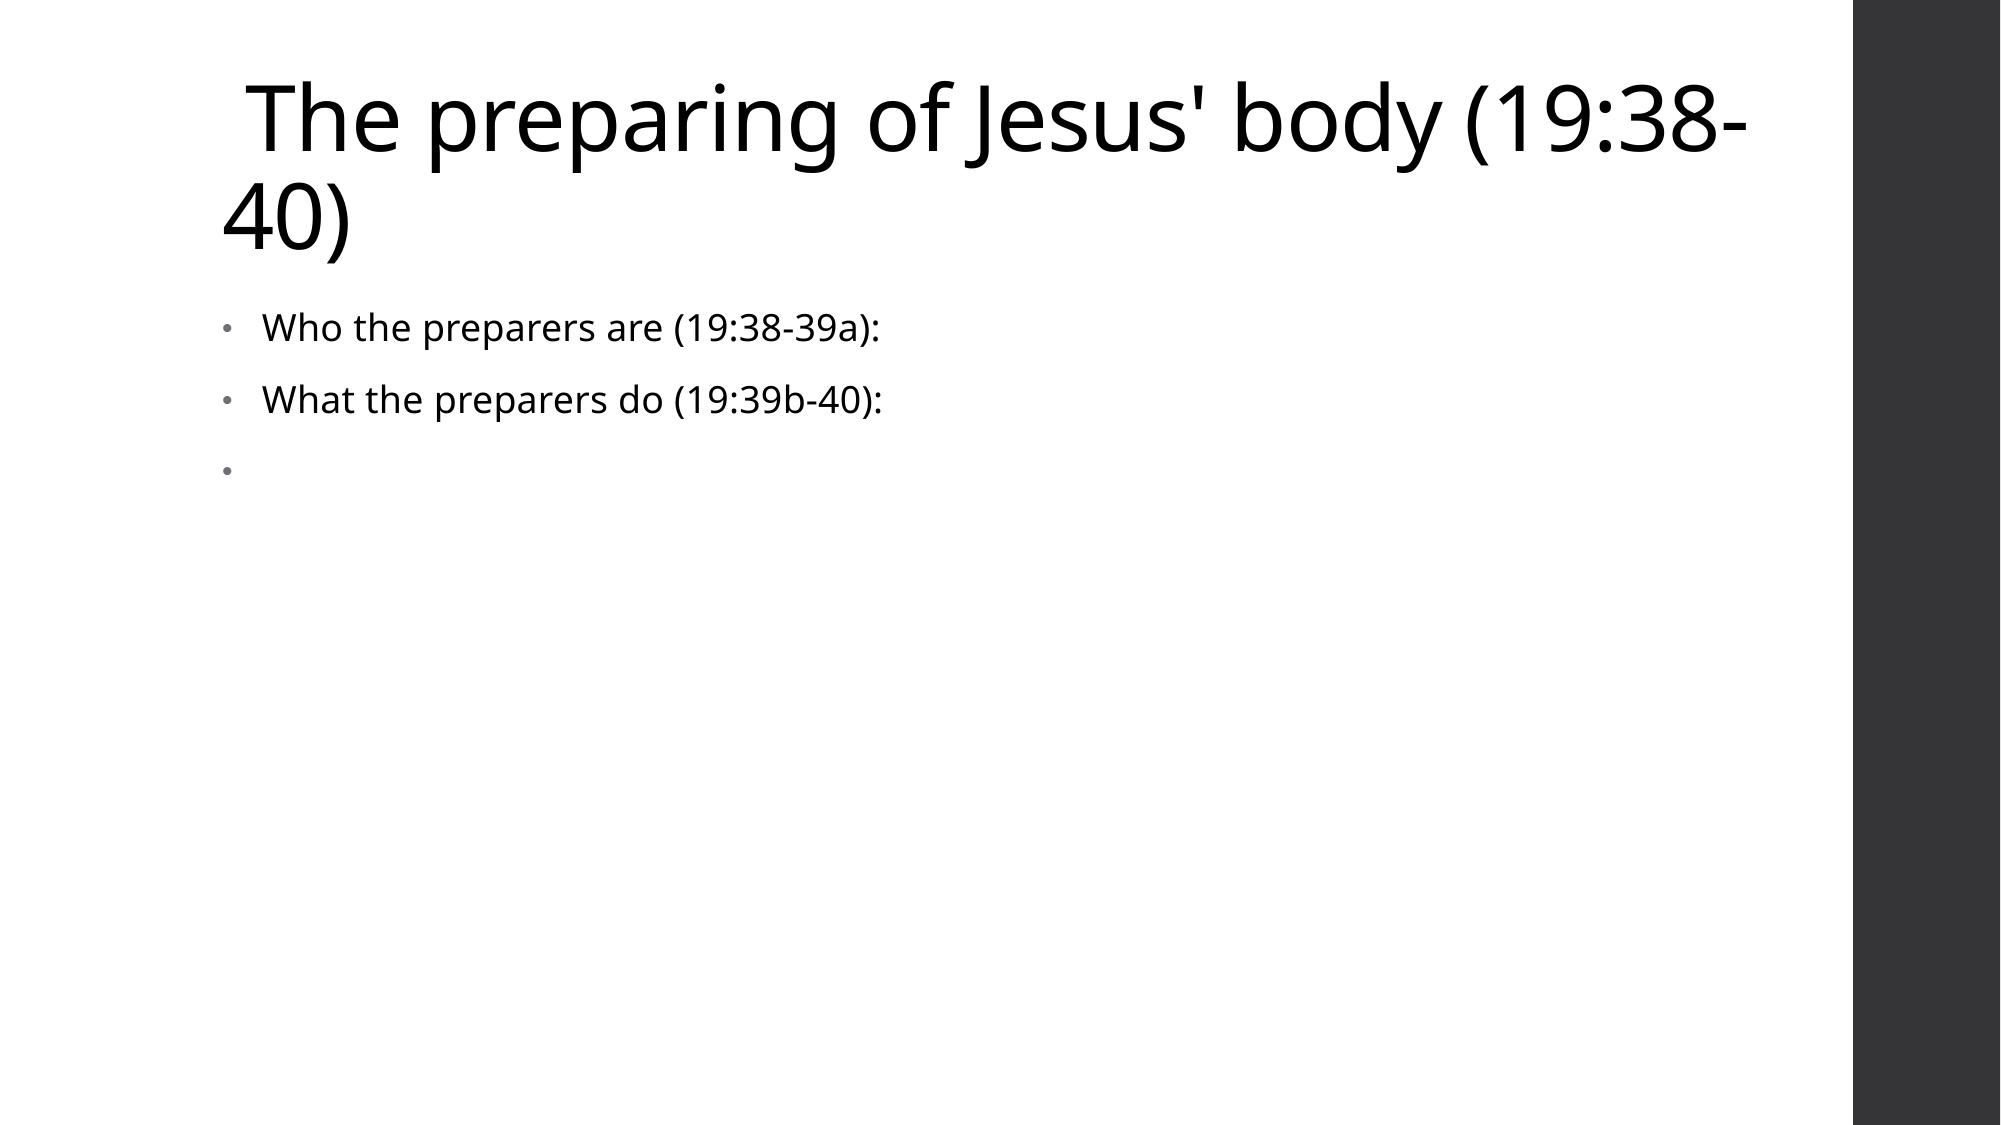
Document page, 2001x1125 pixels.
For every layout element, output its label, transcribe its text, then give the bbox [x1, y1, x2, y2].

list Who the preparers are (19:38-39a): What the preparers do (19:39b-40): [206, 299, 1617, 1014]
title The preparing of Jesus' body (19:38-40) [206, 60, 1797, 278]
